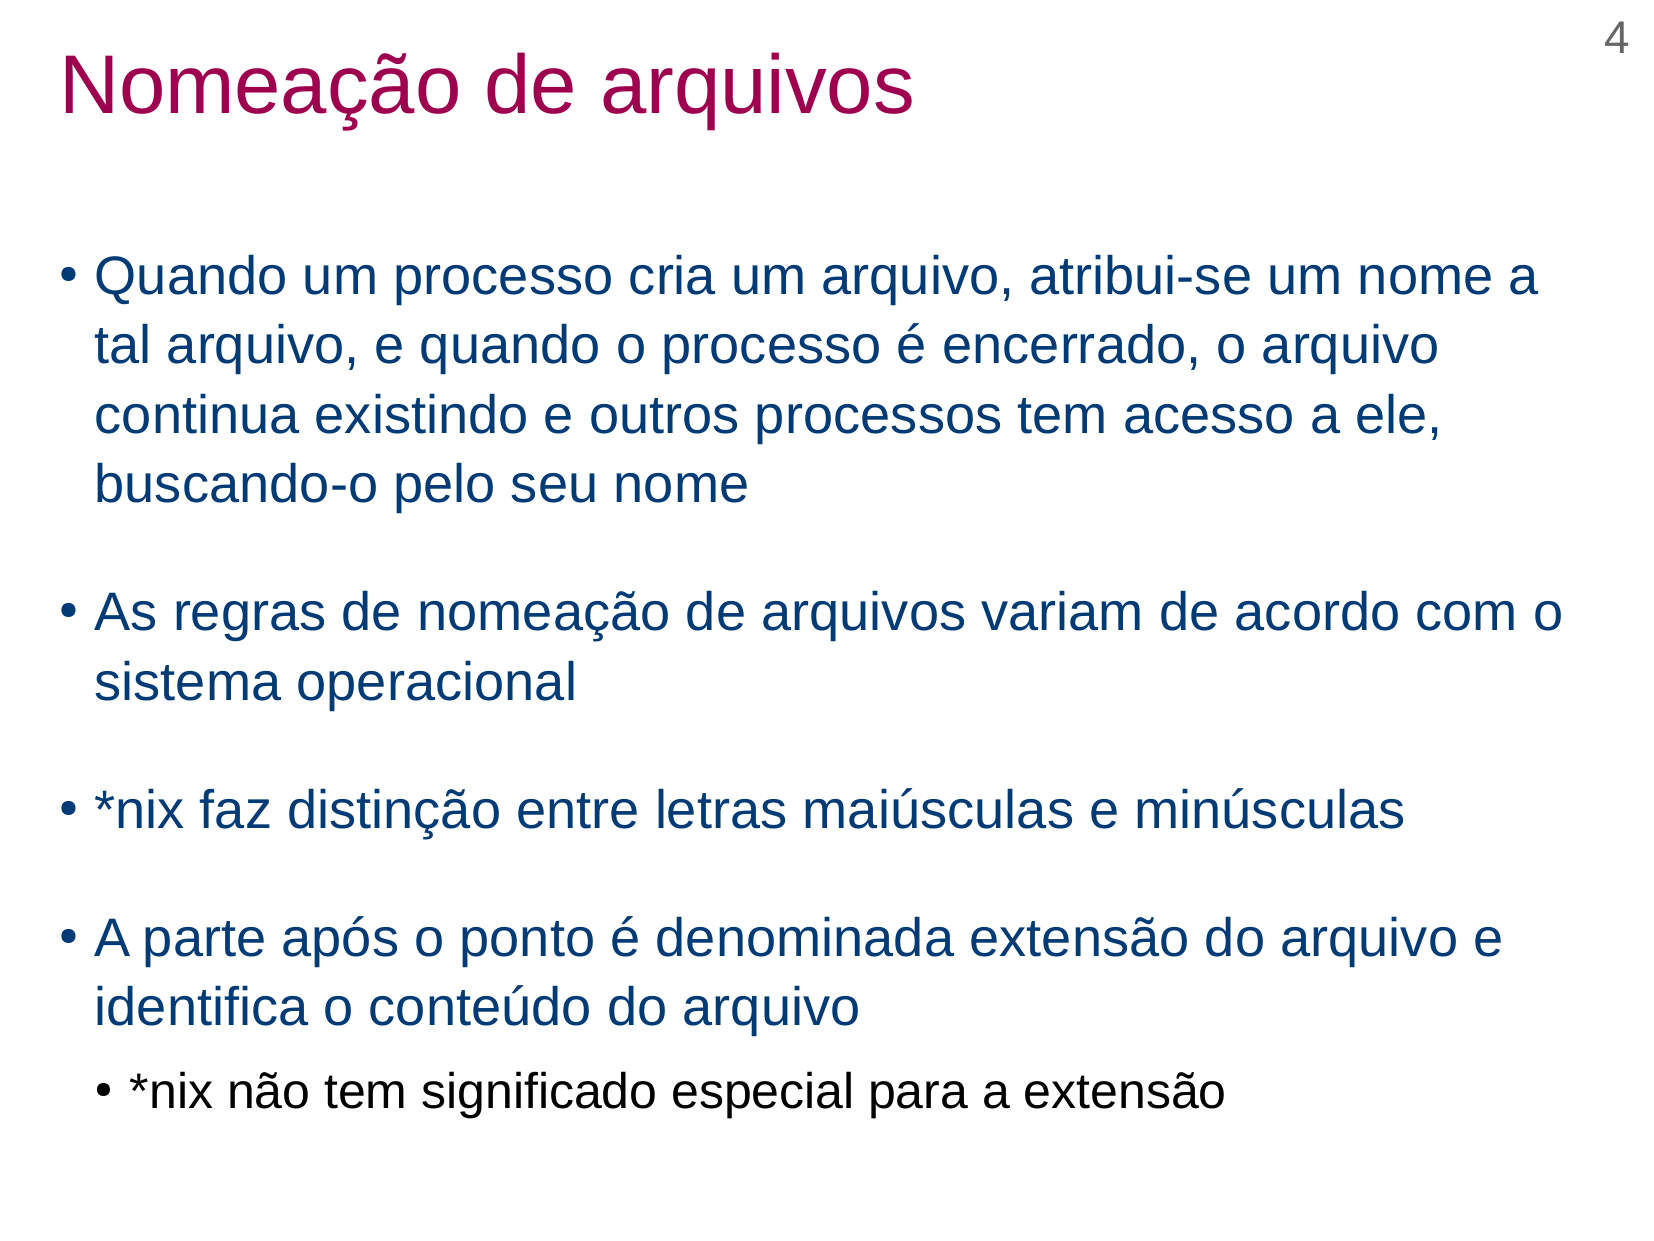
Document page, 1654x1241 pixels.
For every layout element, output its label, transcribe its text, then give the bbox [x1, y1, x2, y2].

list Quando um processo cria um arquivo, atribui-se um nome a tal arquivo, e quando o processo é encerrado, o arquivo continua existindo e outros processos tem acesso a ele, buscando-o pelo seu nome As regras de nomeação de arquivos variam de acordo com o sistema operacional *nix faz distinção entre letras maiúsculas e minúsculas A parte após o ponto é denominada extensão do arquivo e identifica o conteúdo do arquivo *nix não tem significado especial para a extensão [59, 236, 1595, 1211]
title Nomeação de arquivos [59, 29, 1595, 148]
